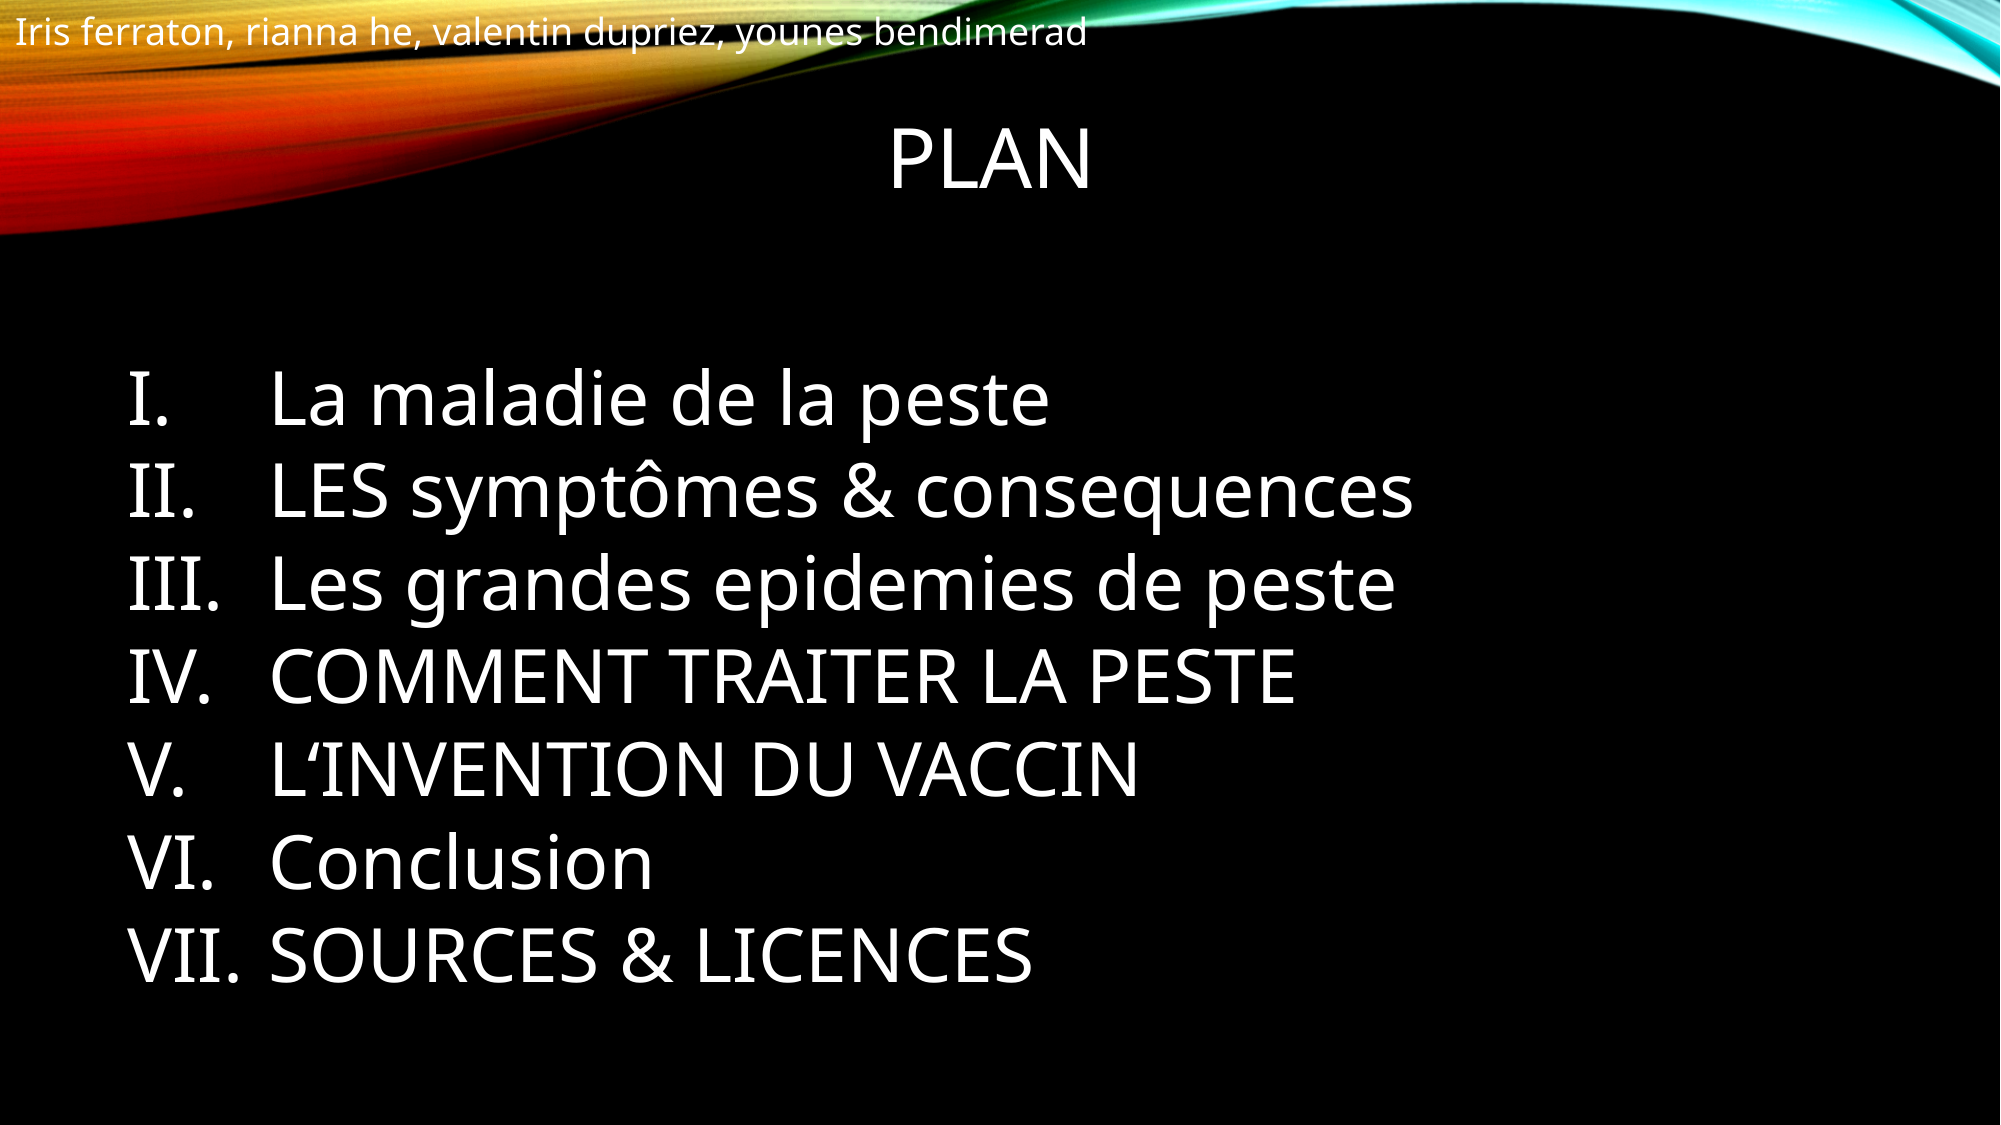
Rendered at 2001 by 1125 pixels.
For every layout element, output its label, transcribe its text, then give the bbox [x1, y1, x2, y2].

text_box Iris ferraton, rianna he, valentin dupriez, younes bendimerad [0, 0, 1336, 61]
list La maladie de la peste LES symptômes & consequences Les grandes epidemies de peste COMMENT TRAITER LA PESTE L‘INVENTION DU VACCIN Conclusion SOURCES & LICENCES [112, 360, 1888, 1021]
title PLAN [871, 104, 1129, 219]
